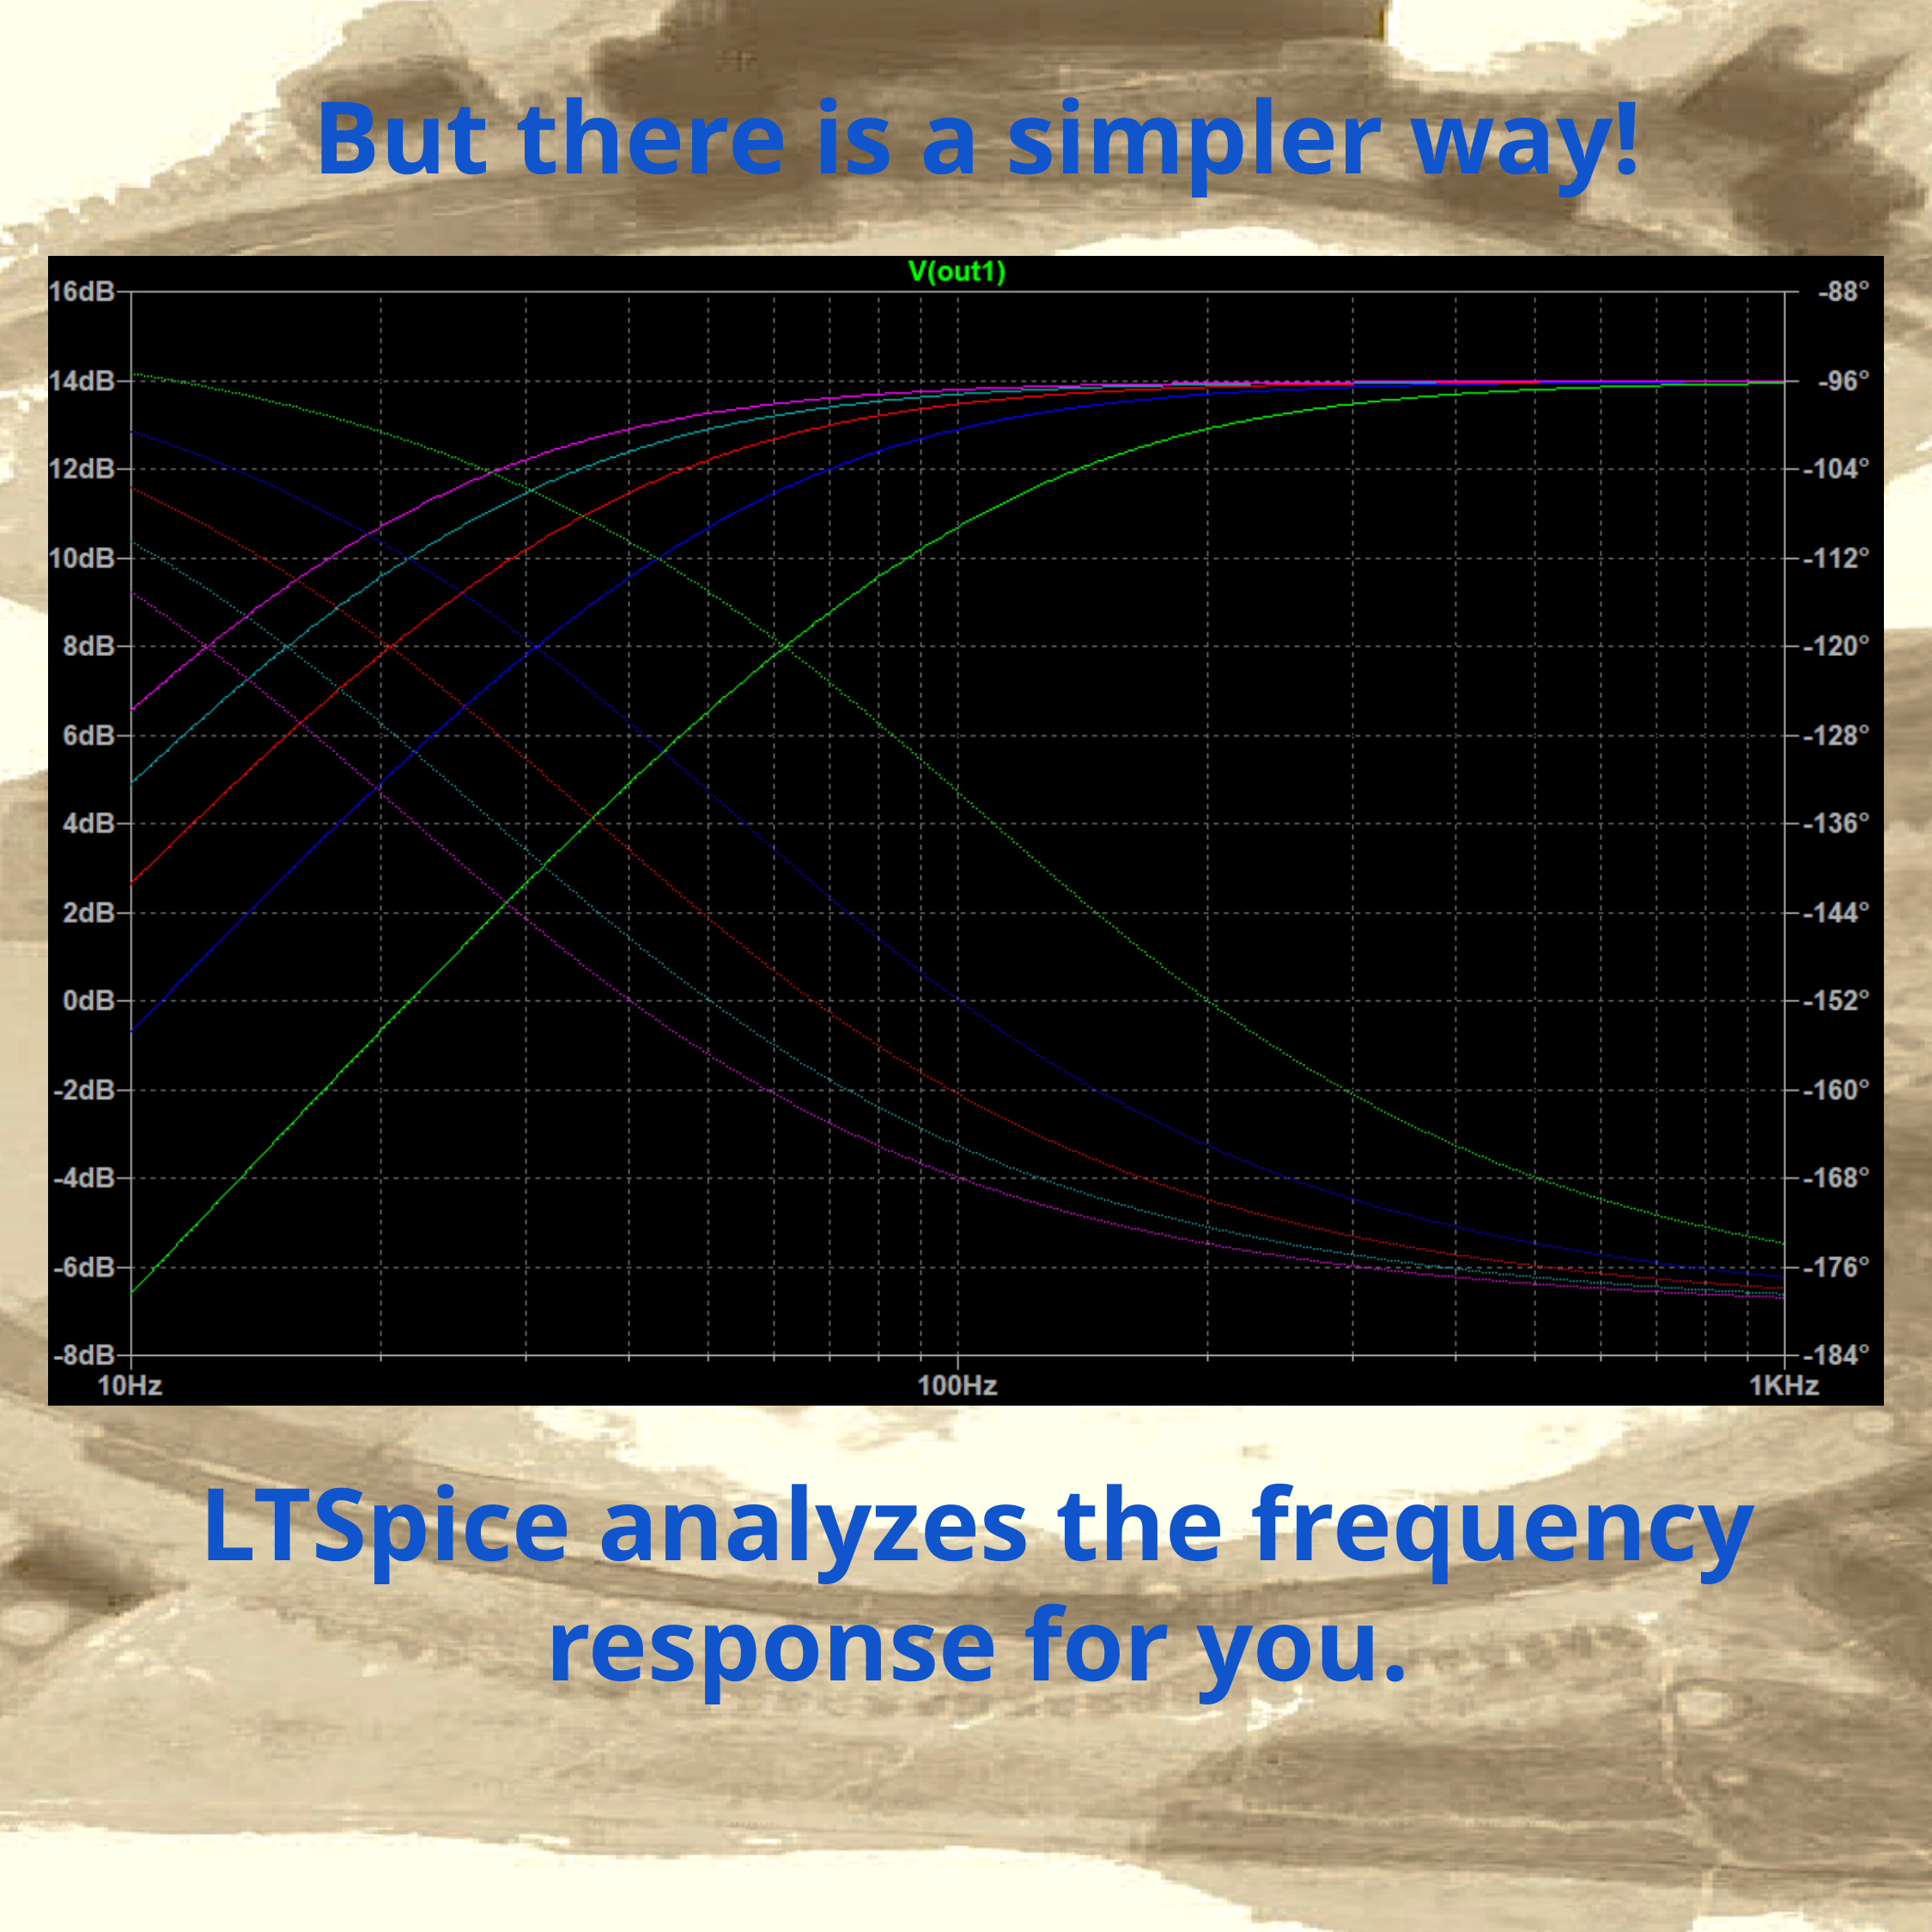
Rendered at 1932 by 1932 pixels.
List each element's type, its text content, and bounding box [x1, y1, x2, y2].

picture [0, 0, 1932, 1932]
text_box LTSpice analyzes the frequency response for you. [71, 1447, 1884, 1728]
text_box But there is a simpler way! [71, 60, 1884, 256]
